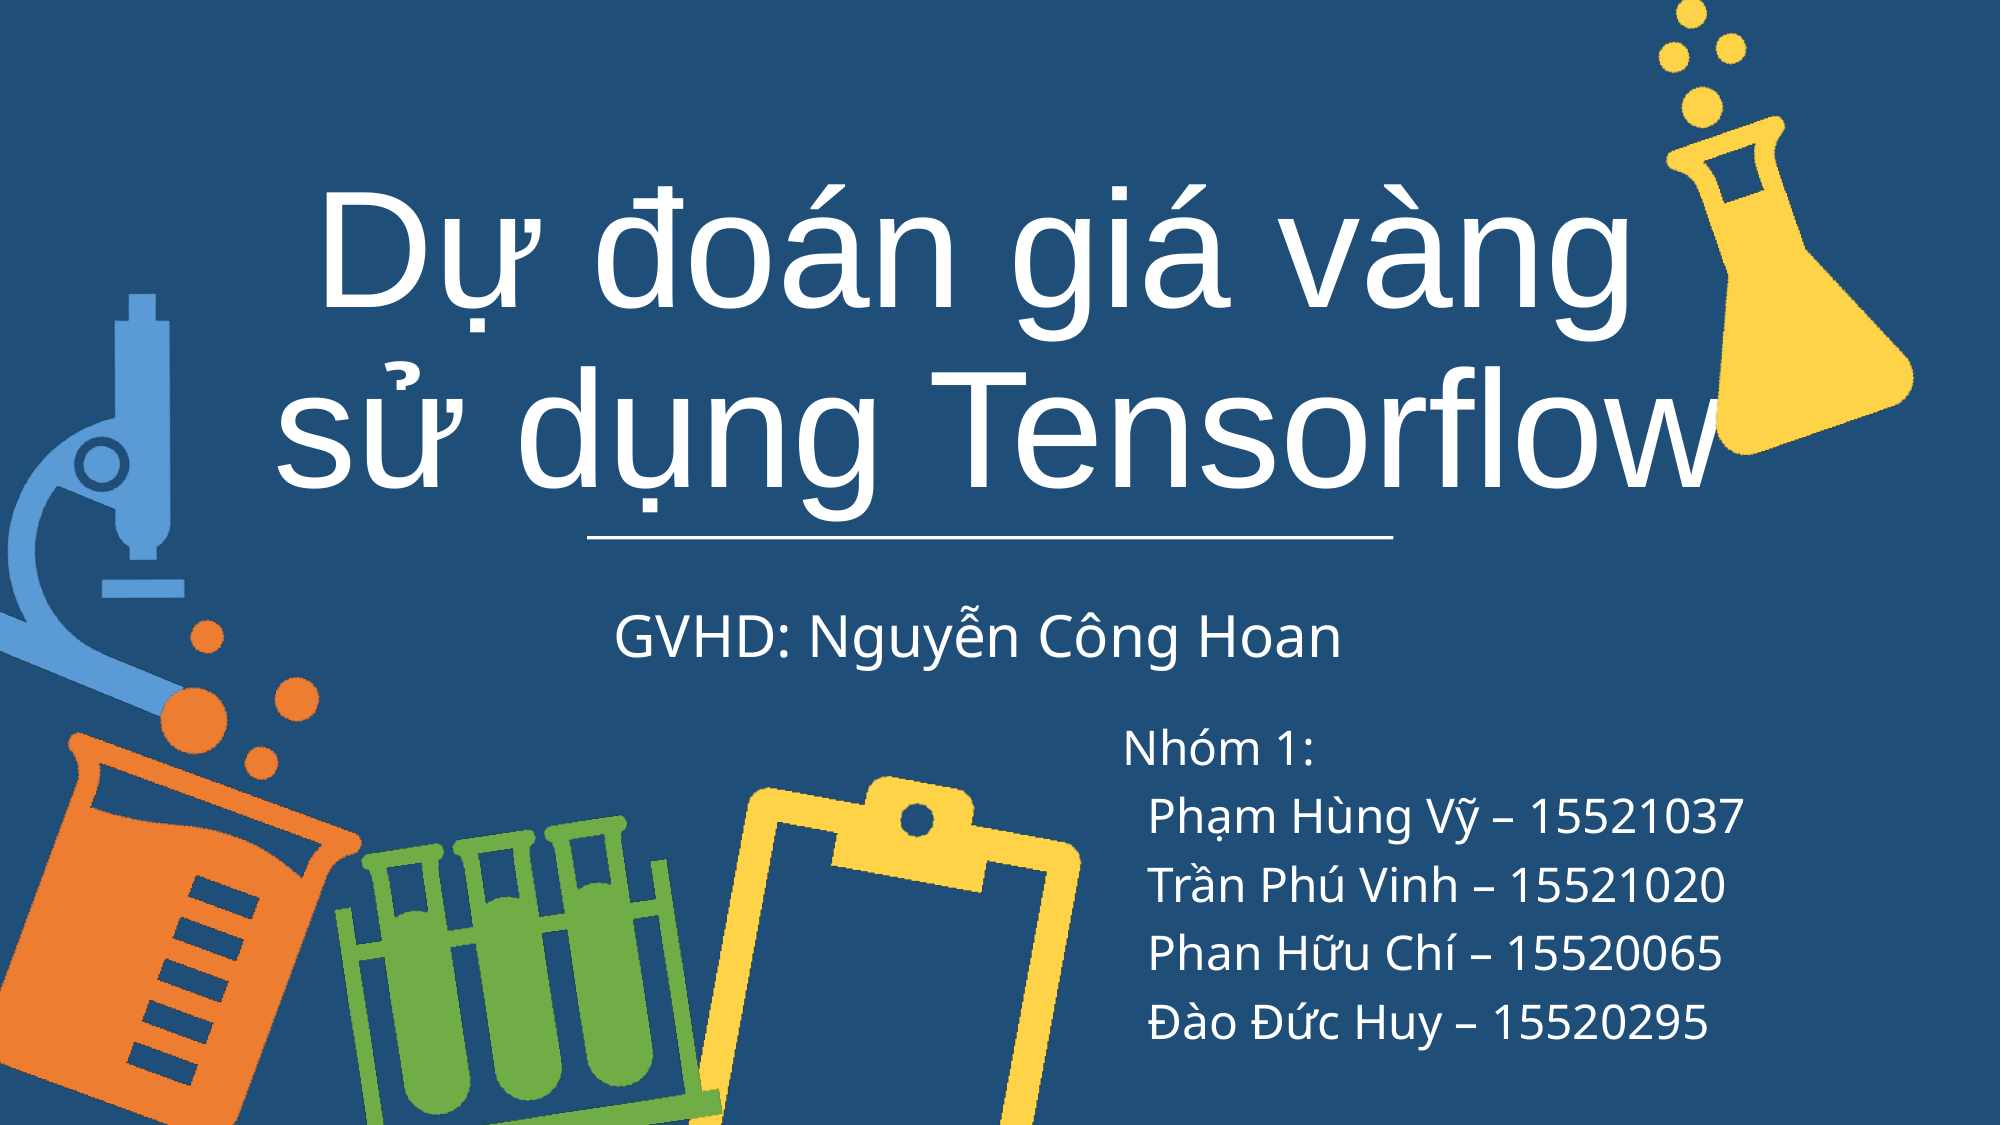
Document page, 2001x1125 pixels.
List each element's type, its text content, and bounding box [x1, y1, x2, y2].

subtitle Nhóm 1: Phạm Hùng Vỹ – 15521037 Trần Phú Vinh – 15521020 Phan Hữu Chí – 15520065 Đào Đức Huy – 15520295 [1107, 716, 2000, 1061]
picture [0, 205, 1139, 1125]
title Dự đoán giá vàng sử dụng Tensorflow [249, 139, 1750, 532]
picture [1436, 0, 2000, 530]
text_box GVHD: Nguyễn Công Hoan [228, 599, 1729, 872]
